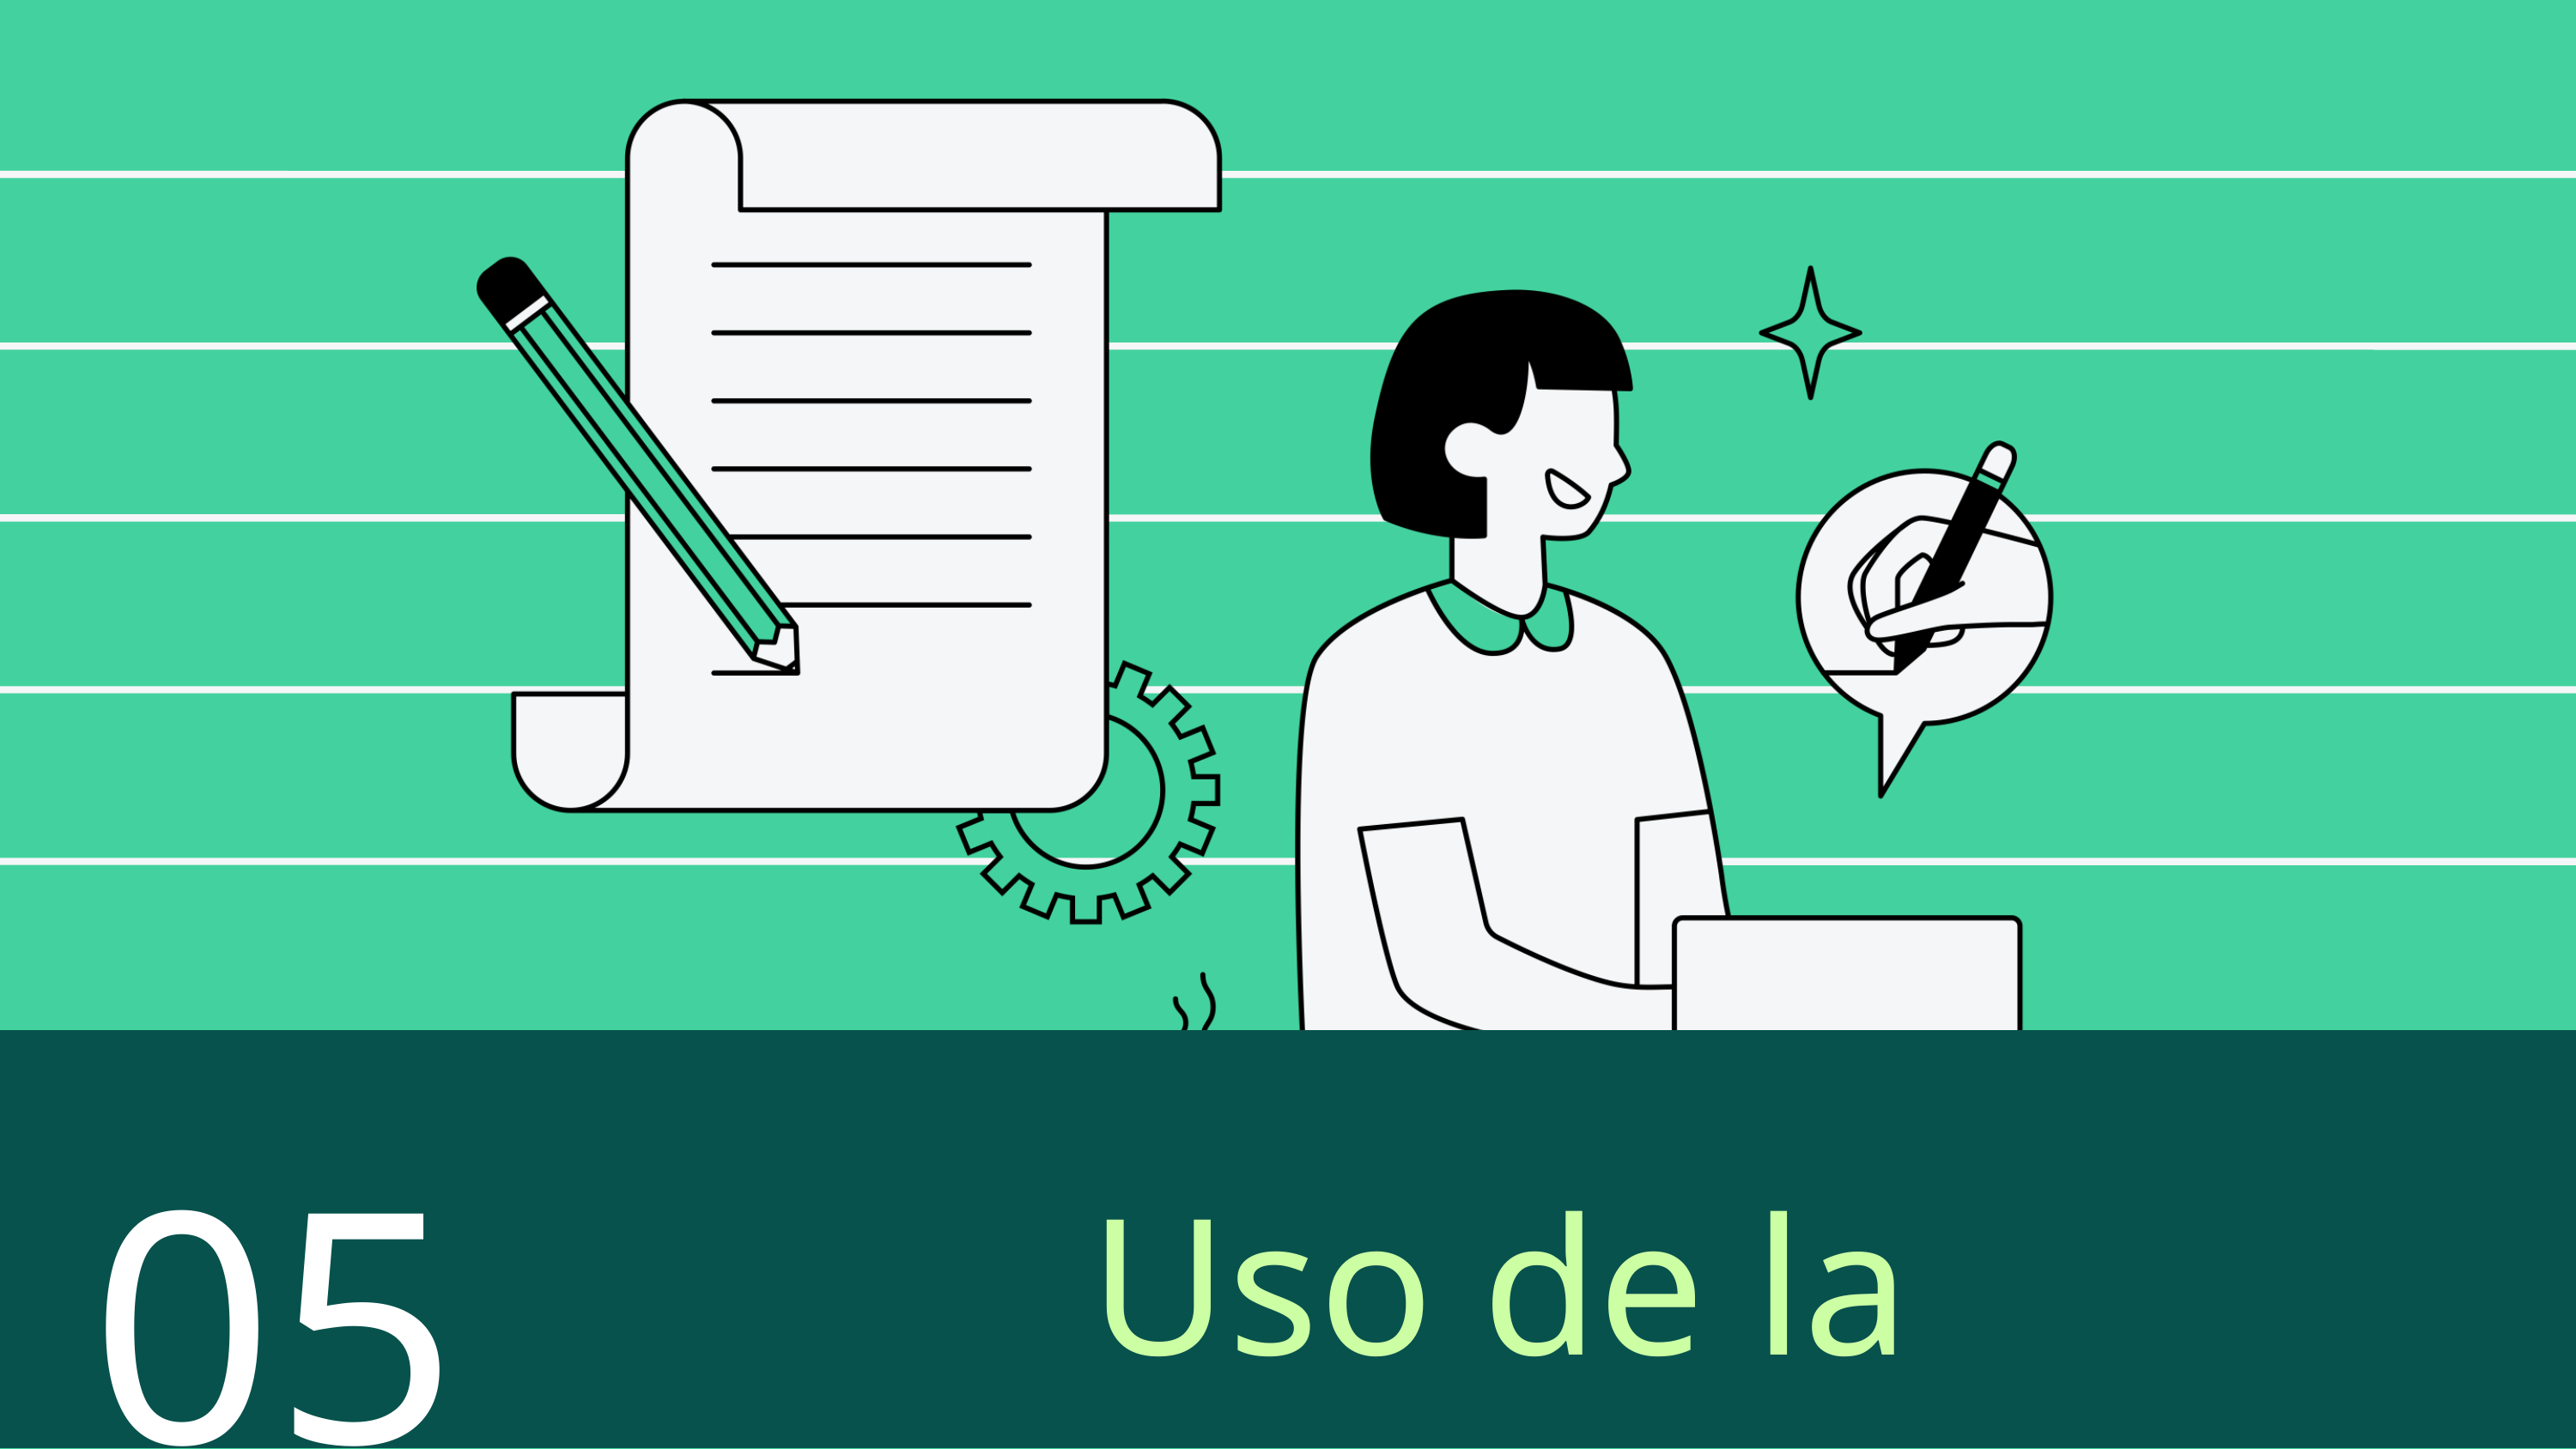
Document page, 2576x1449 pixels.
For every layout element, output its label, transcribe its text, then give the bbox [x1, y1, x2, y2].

text_box [0, 1030, 2576, 1448]
text_box Uso de la Documentación [534, 1113, 2466, 1449]
picture [474, 96, 2102, 1030]
text_box 05 [46, 1034, 502, 1449]
